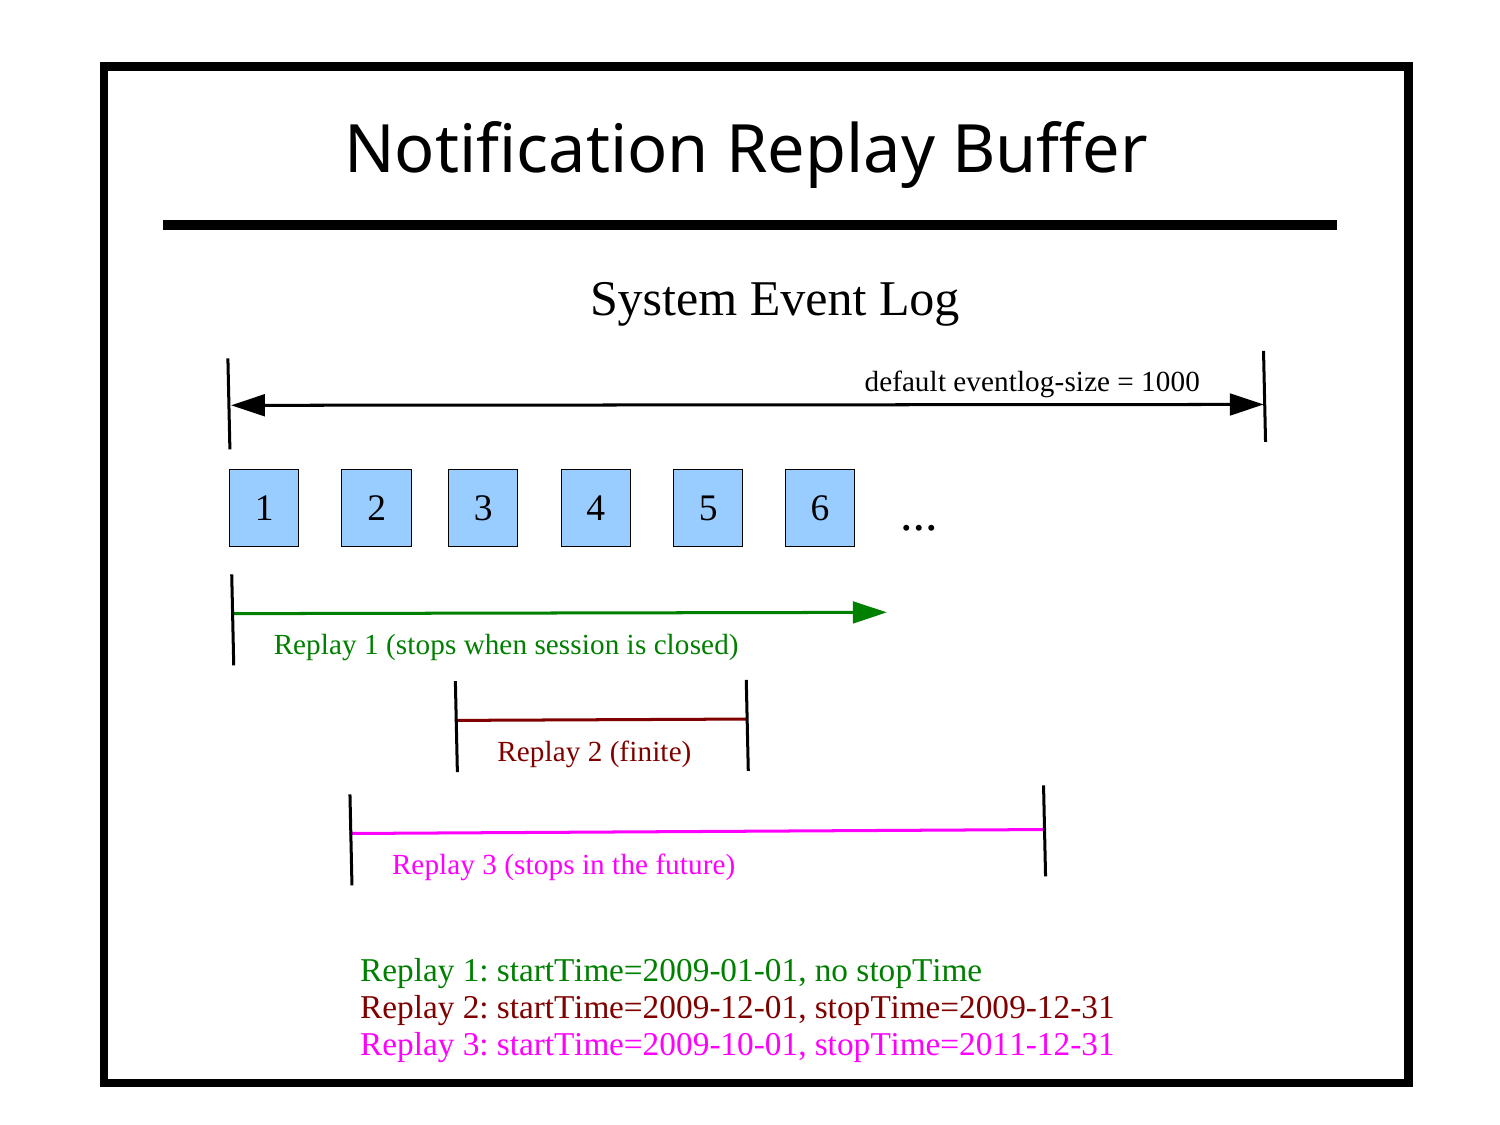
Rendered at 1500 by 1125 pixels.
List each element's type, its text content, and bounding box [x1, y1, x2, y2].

text_box 3 [448, 469, 518, 547]
text_box 1 [229, 469, 299, 547]
text_box Replay 2 (finite) [482, 727, 707, 776]
text_box default eventlog-size = 1000 [849, 358, 1216, 415]
text_box 5 [673, 469, 743, 547]
text_box Replay 1 (stops when session is closed) [259, 621, 755, 669]
text_box System Event Log [575, 263, 975, 334]
text_box ... [885, 478, 953, 550]
text_box 6 [785, 469, 855, 547]
text_box 4 [561, 469, 631, 547]
title Notification Replay Buffer [162, 87, 1332, 200]
text_box Replay 3 (stops in the future) [377, 841, 751, 889]
text_box Replay 1: startTime=2009-01-01, no stopTime Replay 2: startTime=2009-12-01, stopTime=2009-12-31 Replay 3: startTime=2009-10-01, stopTime=2011-12-31 [345, 944, 1132, 1078]
text_box 2 [341, 469, 412, 547]
